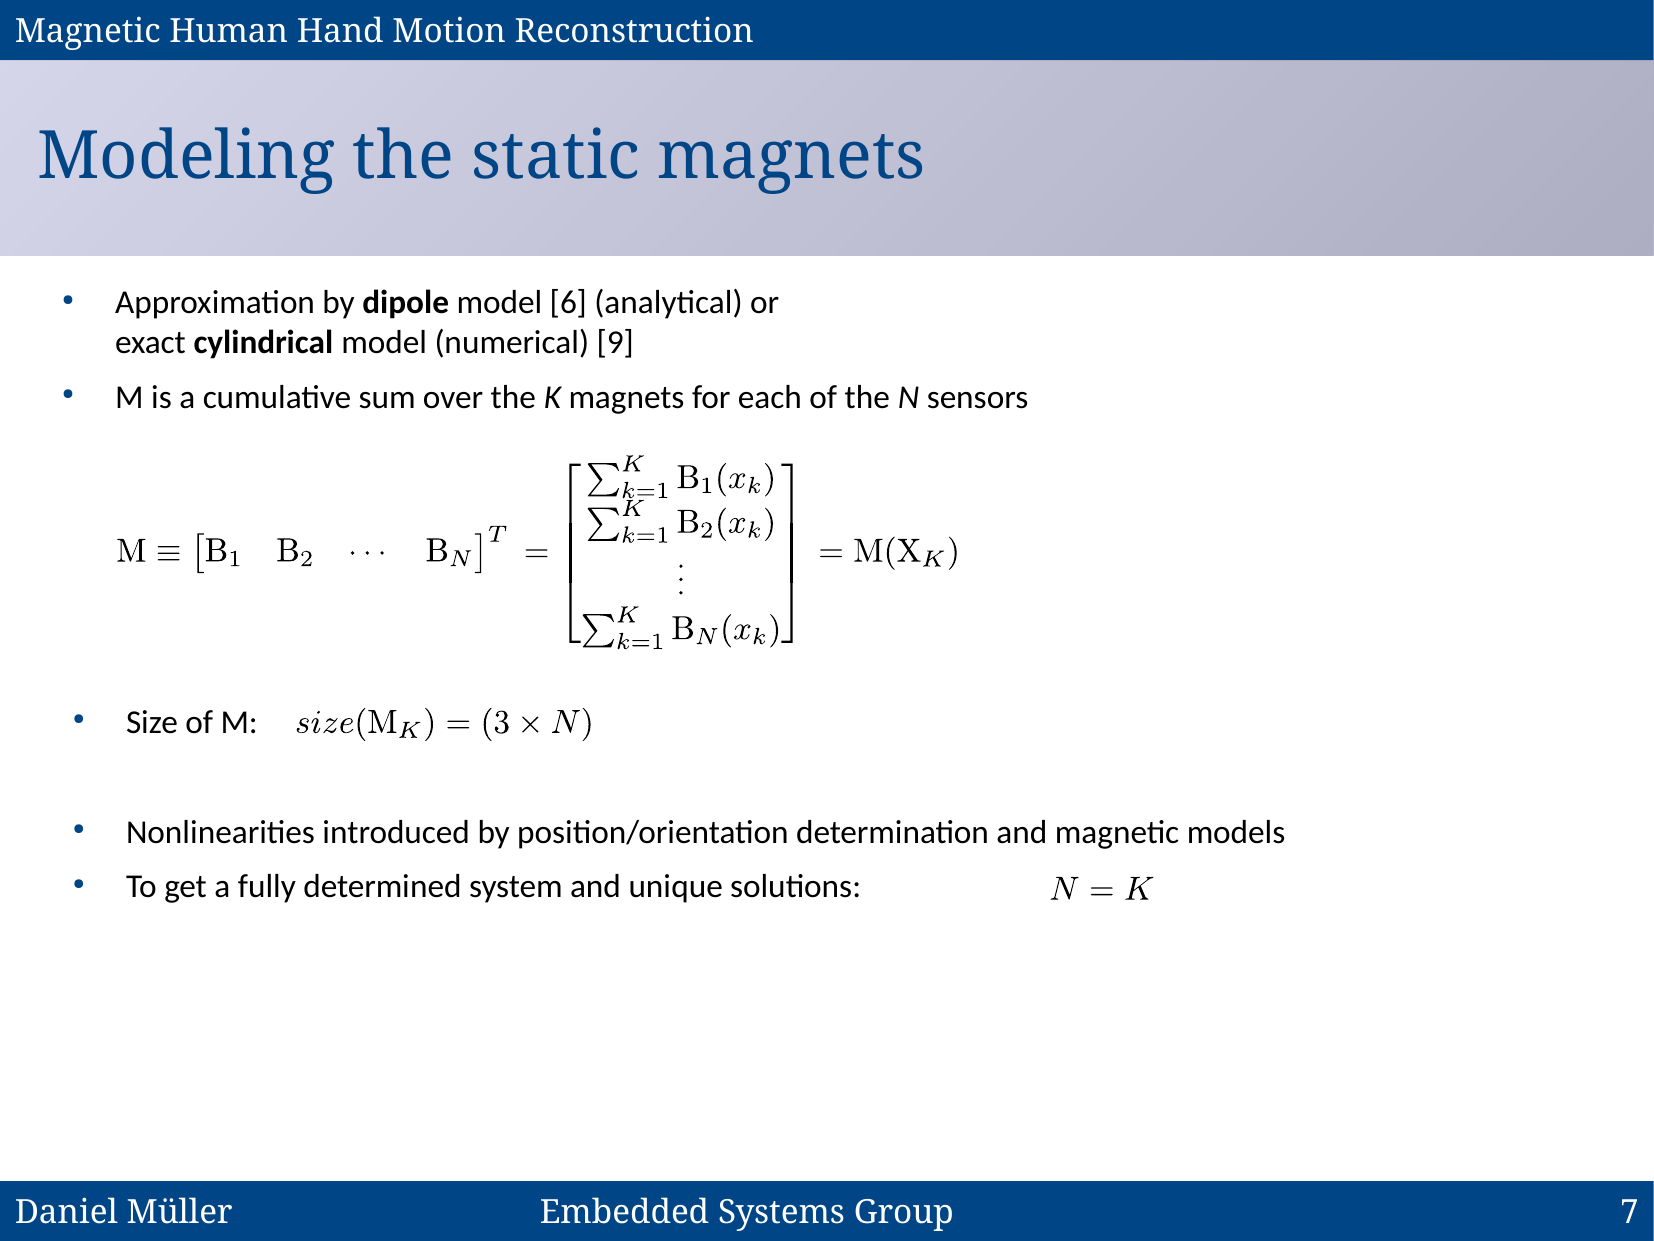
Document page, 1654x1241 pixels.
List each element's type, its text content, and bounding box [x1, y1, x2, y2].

title Modeling the static magnets [37, 47, 1411, 256]
list Size of M: Nonlinearities introduced by position/orientation determination and magnetic models To get a fully determined system and unique solutions: [55, 645, 1621, 1080]
text_box [294, 707, 594, 742]
list Approximation by dipole model [6] (analytical) or exact cylindrical model (numerical) [9] M is a cumulative sum over the K magnets for each of the N sensors [44, 280, 1610, 590]
text_box [116, 455, 961, 645]
text_box [1049, 876, 1155, 900]
